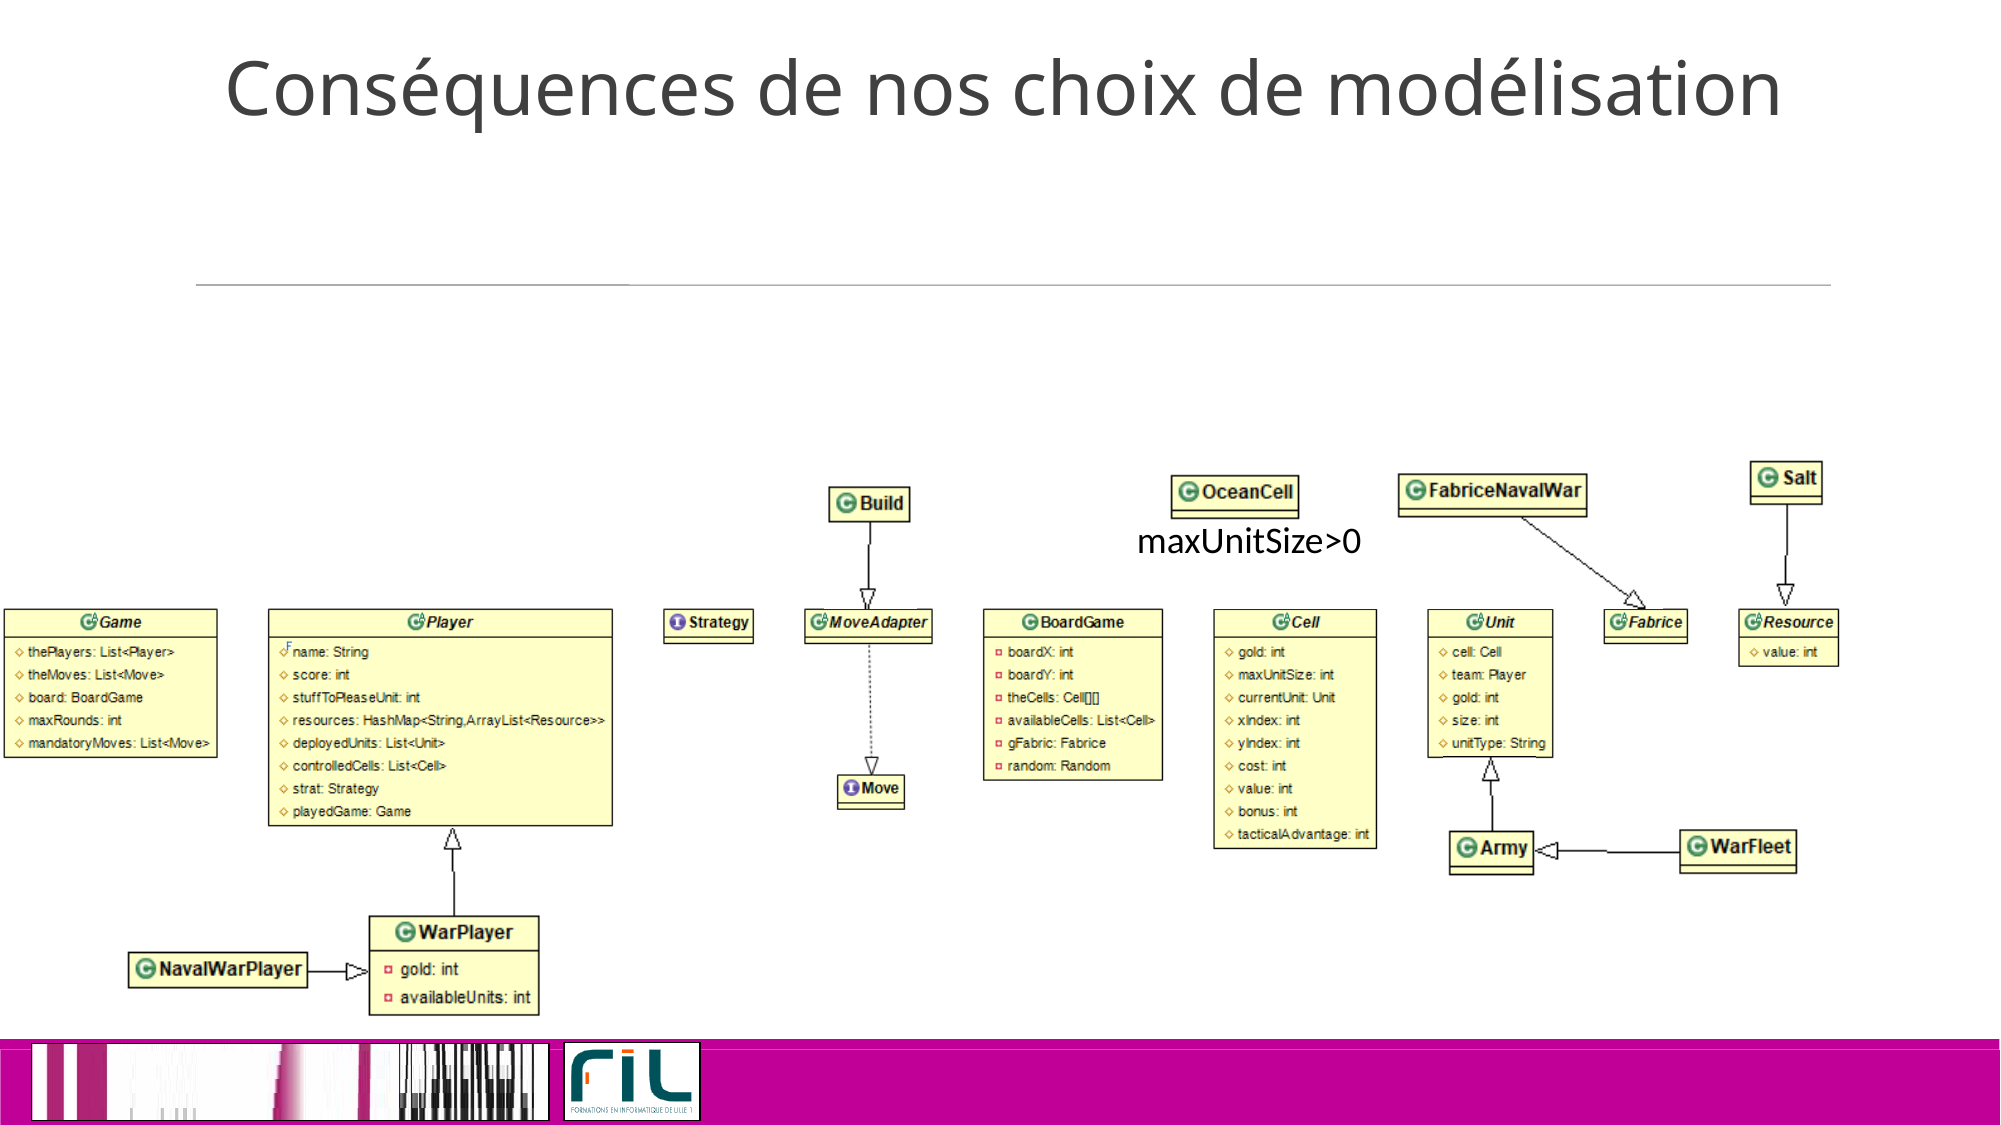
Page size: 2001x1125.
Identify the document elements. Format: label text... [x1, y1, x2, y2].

text_box maxUnitSize>0 [1121, 508, 1380, 570]
picture [564, 1043, 699, 1120]
picture [32, 1044, 549, 1120]
title Conséquences de nos choix de modélisation [180, 47, 1831, 286]
picture [0, 458, 1843, 1027]
